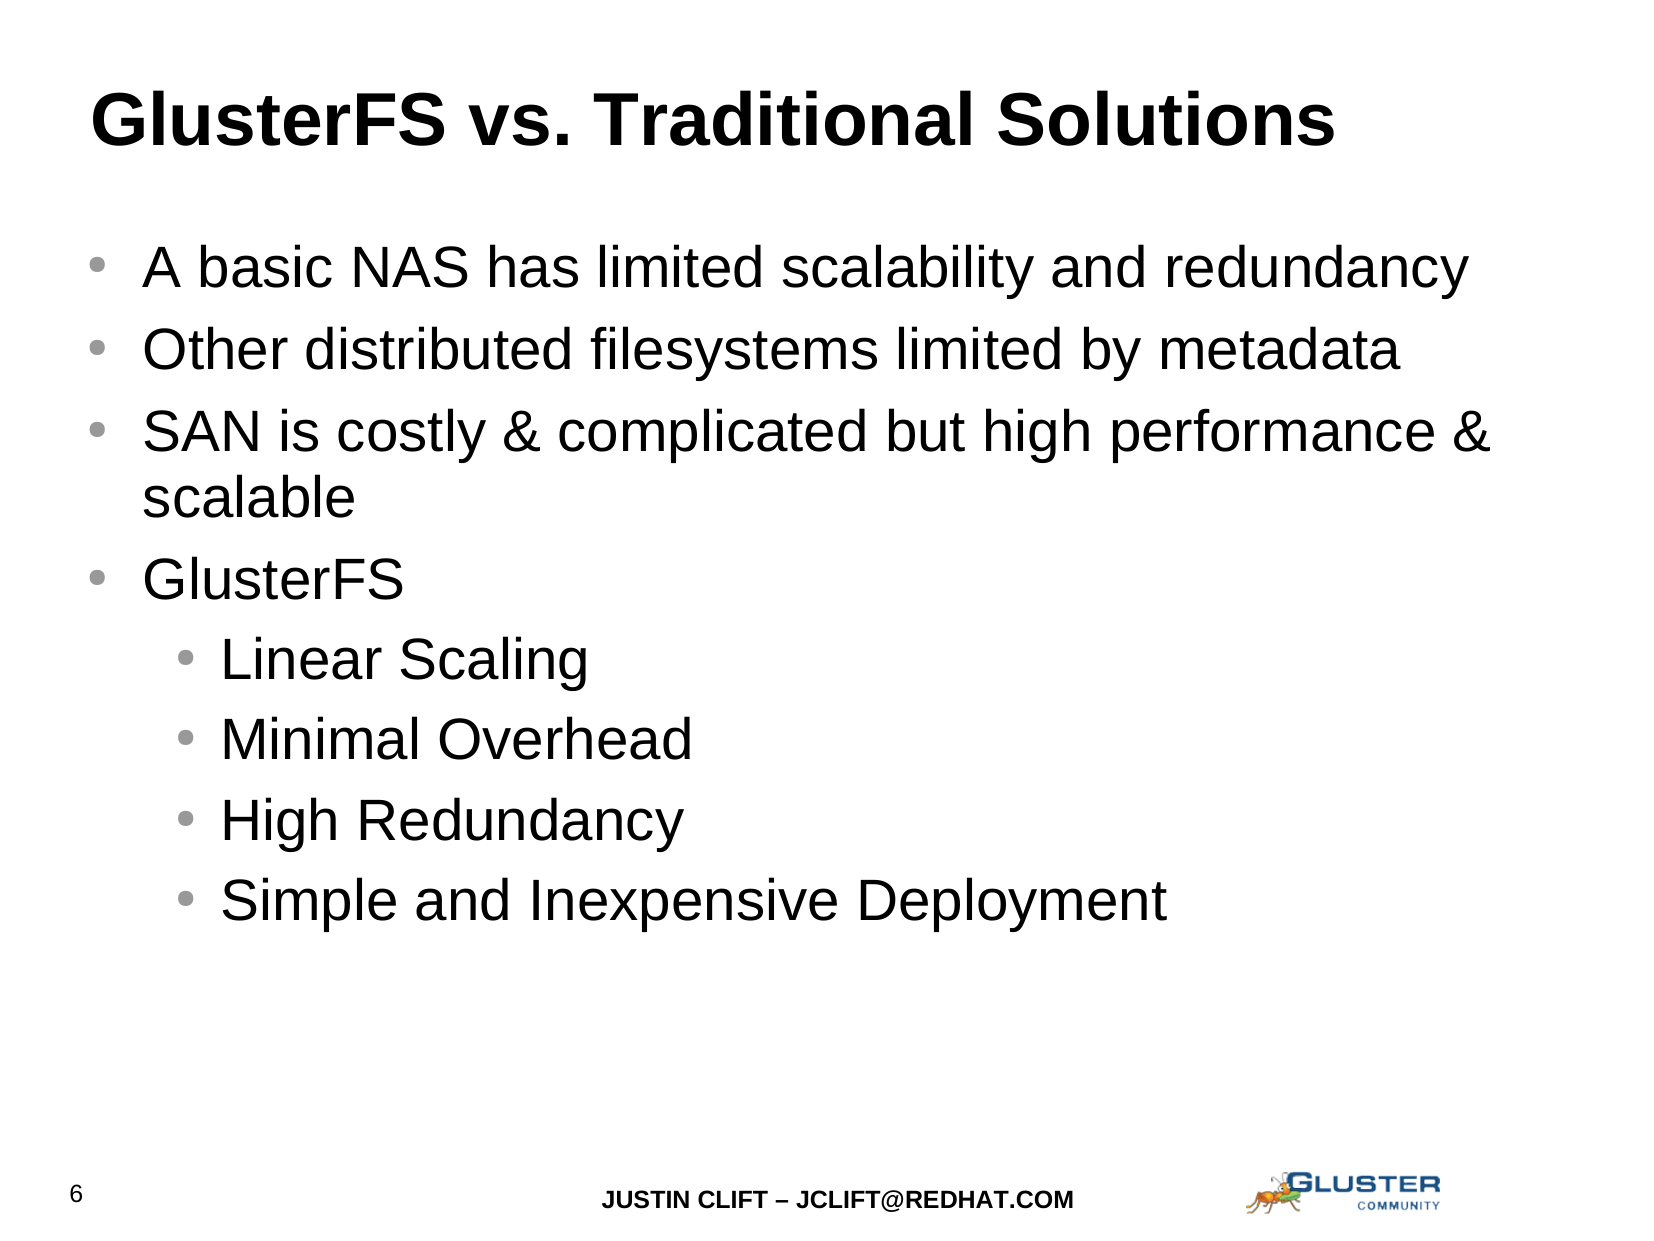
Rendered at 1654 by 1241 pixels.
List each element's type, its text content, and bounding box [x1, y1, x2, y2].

picture [1246, 1170, 1440, 1215]
list A basic NAS has limited scalability and redundancy Other distributed filesystems limited by metadata SAN is costly & complicated but high performance & scalable GlusterFS Linear Scaling Minimal Overhead High Redundancy Simple and Inexpensive Deployment [86, 232, 1576, 1111]
title GlusterFS vs. Traditional Solutions [90, 15, 1579, 223]
